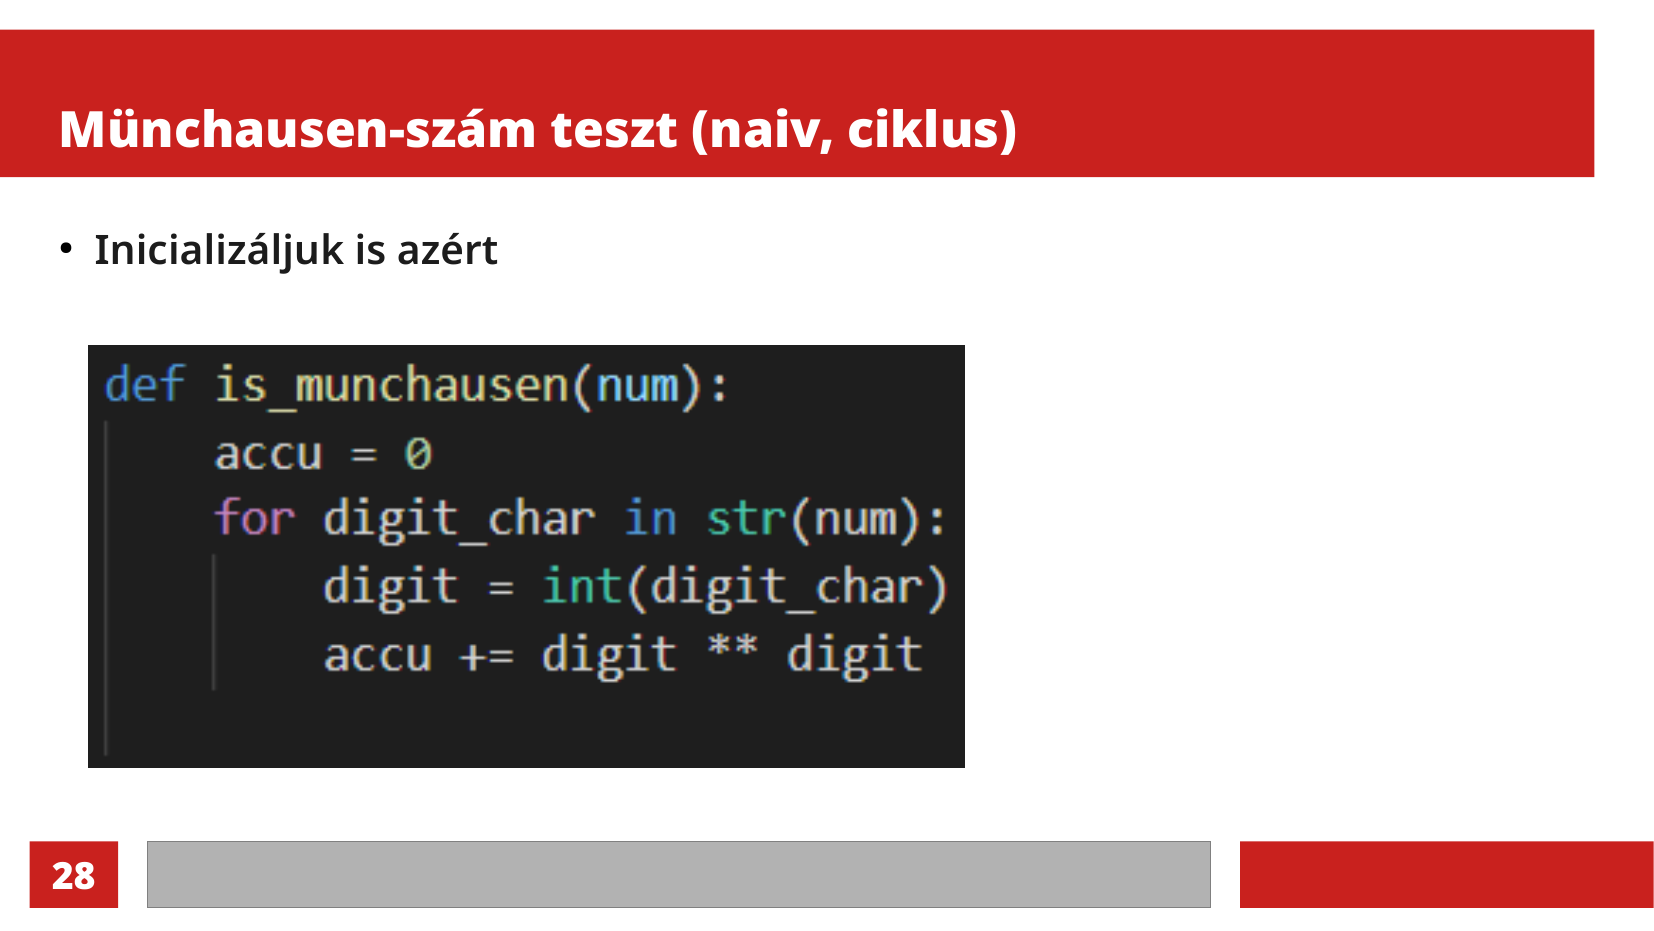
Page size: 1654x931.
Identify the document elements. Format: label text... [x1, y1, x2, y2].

list Inicializáljuk is azért [59, 221, 1565, 473]
title Münchausen-szám teszt (naiv, ciklus) [59, 44, 1595, 163]
picture [88, 345, 965, 768]
